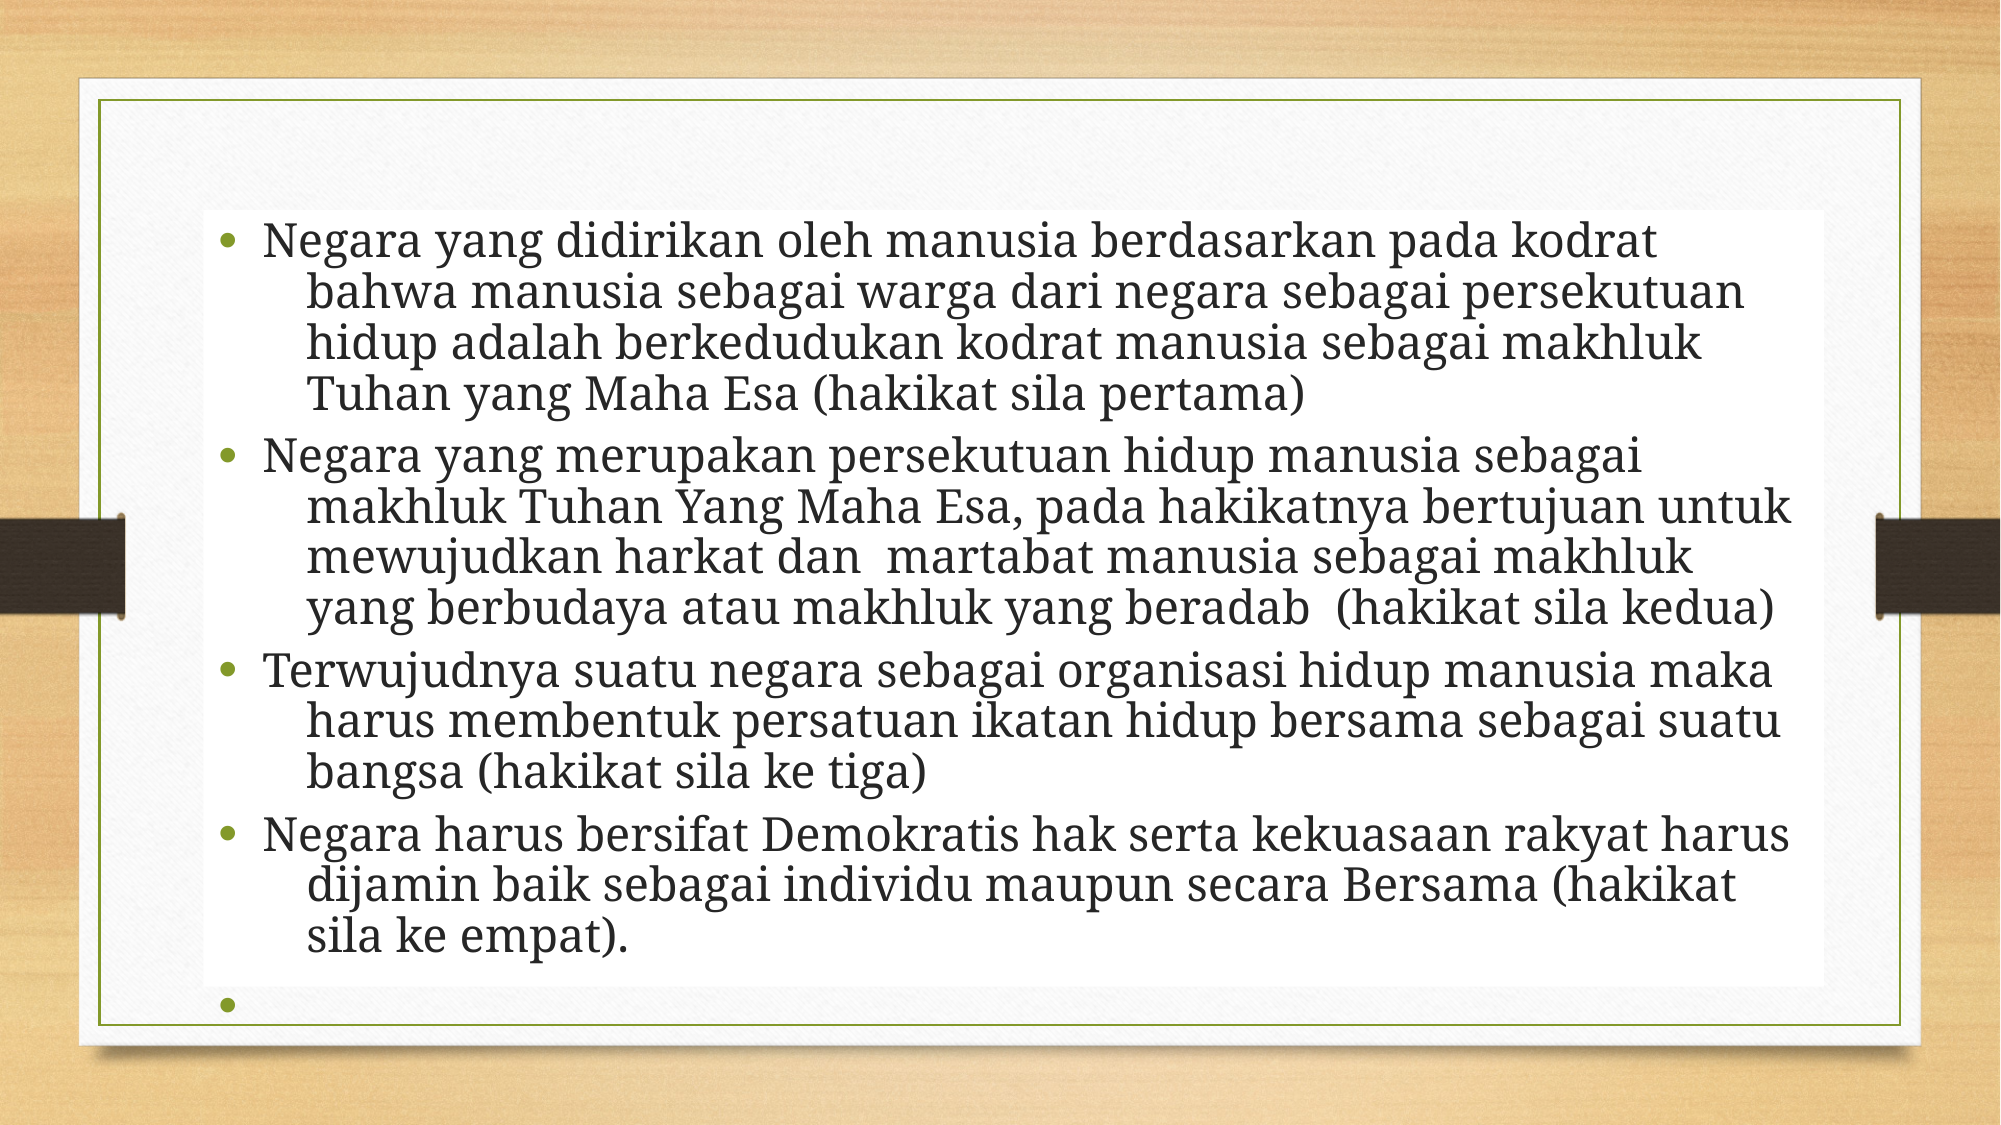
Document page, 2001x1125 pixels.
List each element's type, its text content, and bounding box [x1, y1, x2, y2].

list Negara yang didirikan oleh manusia berdasarkan pada kodrat bahwa manusia sebagai warga dari negara sebagai persekutuan hidup adalah berkedudukan kodrat manusia sebagai makhluk Tuhan yang Maha Esa (hakikat sila pertama) Negara yang merupakan persekutuan hidup manusia sebagai makhluk Tuhan Yang Maha Esa, pada hakikatnya bertujuan untuk mewujudkan harkat dan martabat manusia sebagai makhluk yang berbudaya atau makhluk yang beradab (hakikat sila kedua) Terwujudnya suatu negara sebagai organisasi hidup manusia maka harus membentuk persatuan ikatan hidup bersama sebagai suatu bangsa (hakikat sila ke tiga) Negara harus bersifat Demokratis hak serta kekuasaan rakyat harus dijamin baik sebagai individu maupun secara Bersama (hakikat sila ke empat). [203, 209, 1824, 987]
